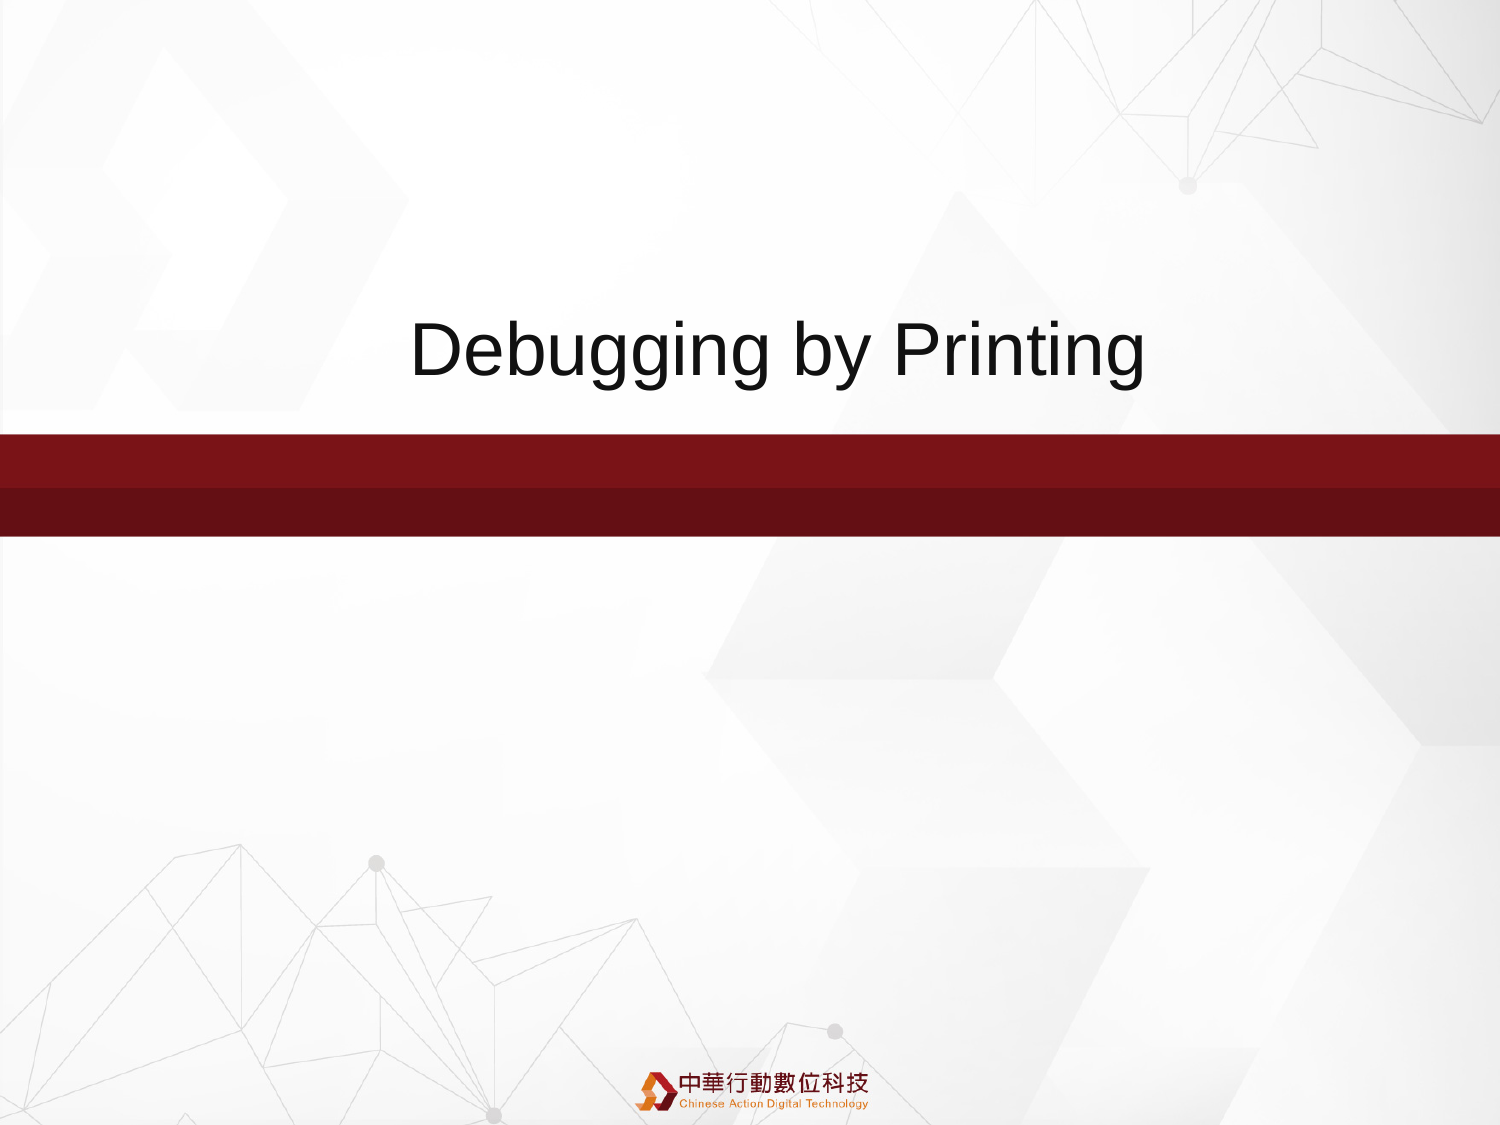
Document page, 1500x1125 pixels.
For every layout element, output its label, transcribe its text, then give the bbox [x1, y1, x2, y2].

title Debugging by Printing [90, 210, 1440, 398]
picture [0, 0, 1500, 1125]
